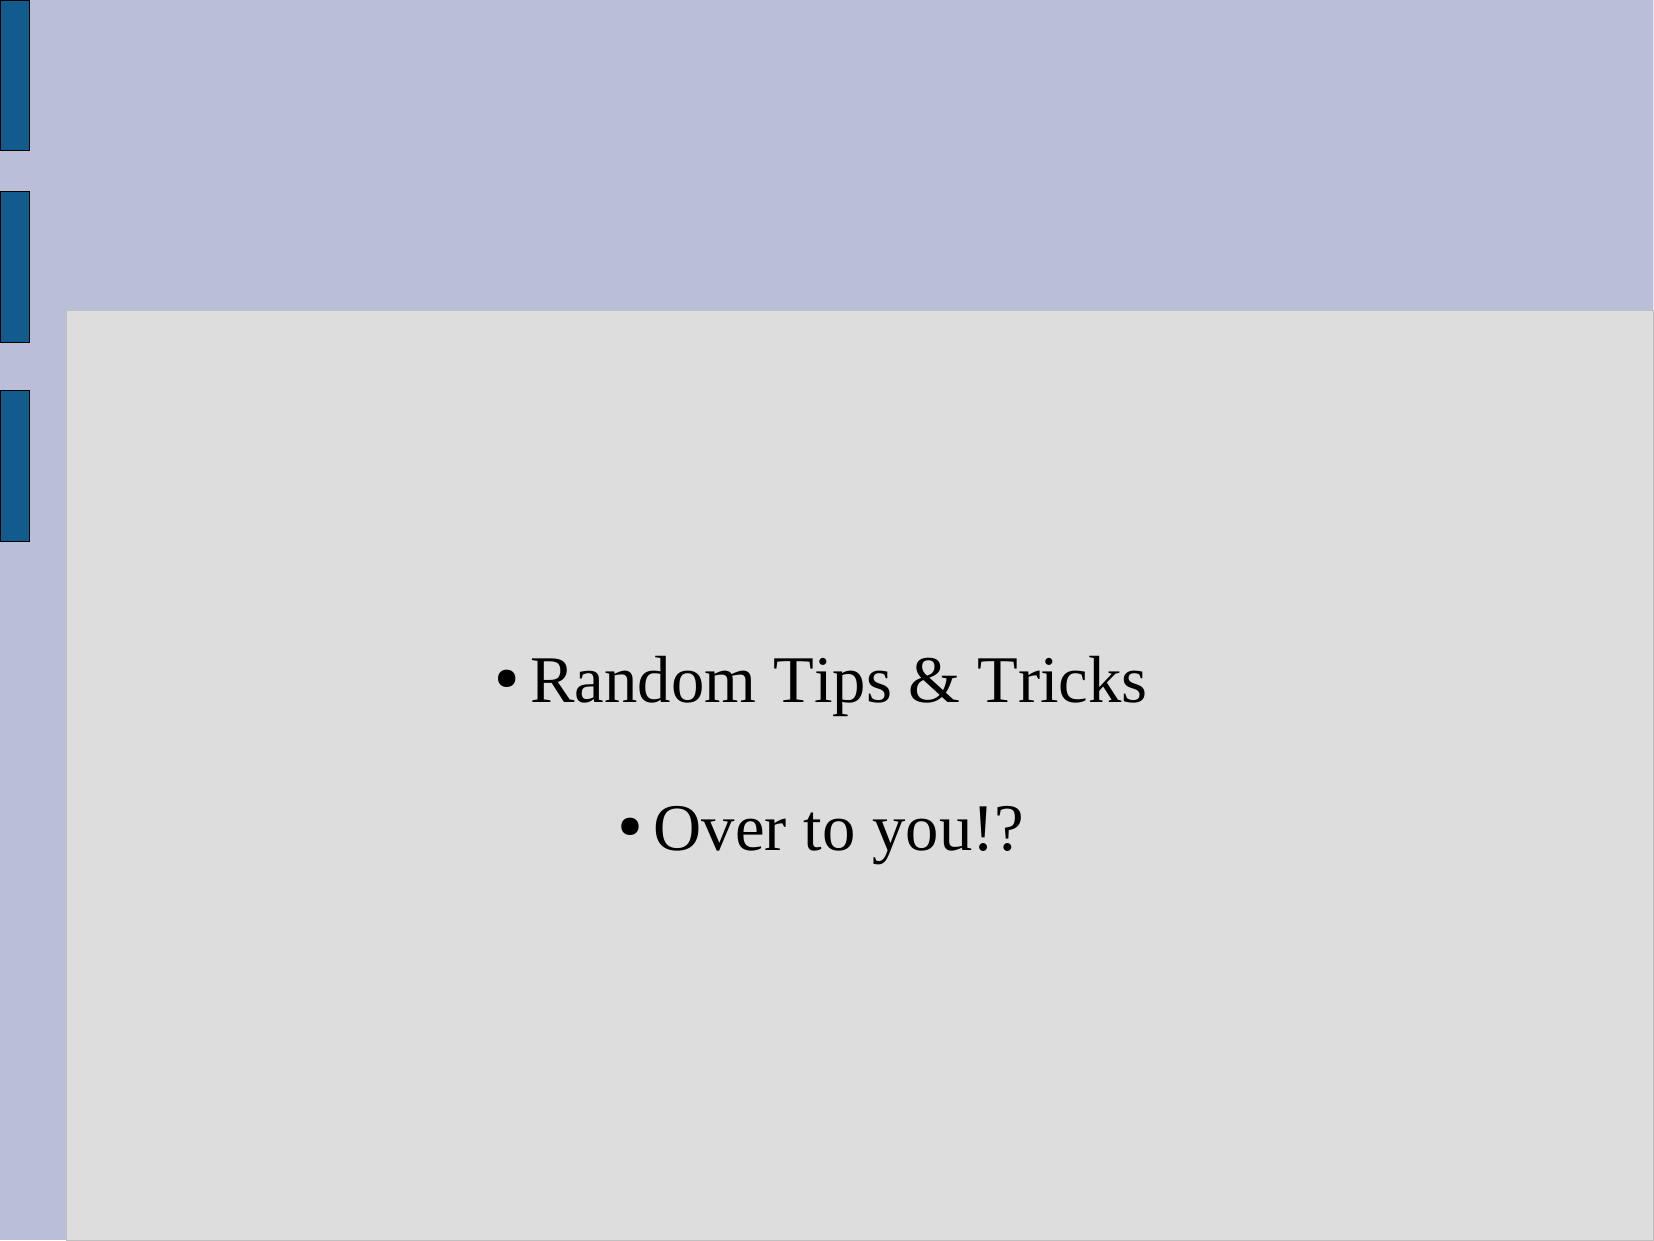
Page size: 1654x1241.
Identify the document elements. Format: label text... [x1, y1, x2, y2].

subtitle Random Tips & Tricks Over to you!? [121, 352, 1534, 1156]
